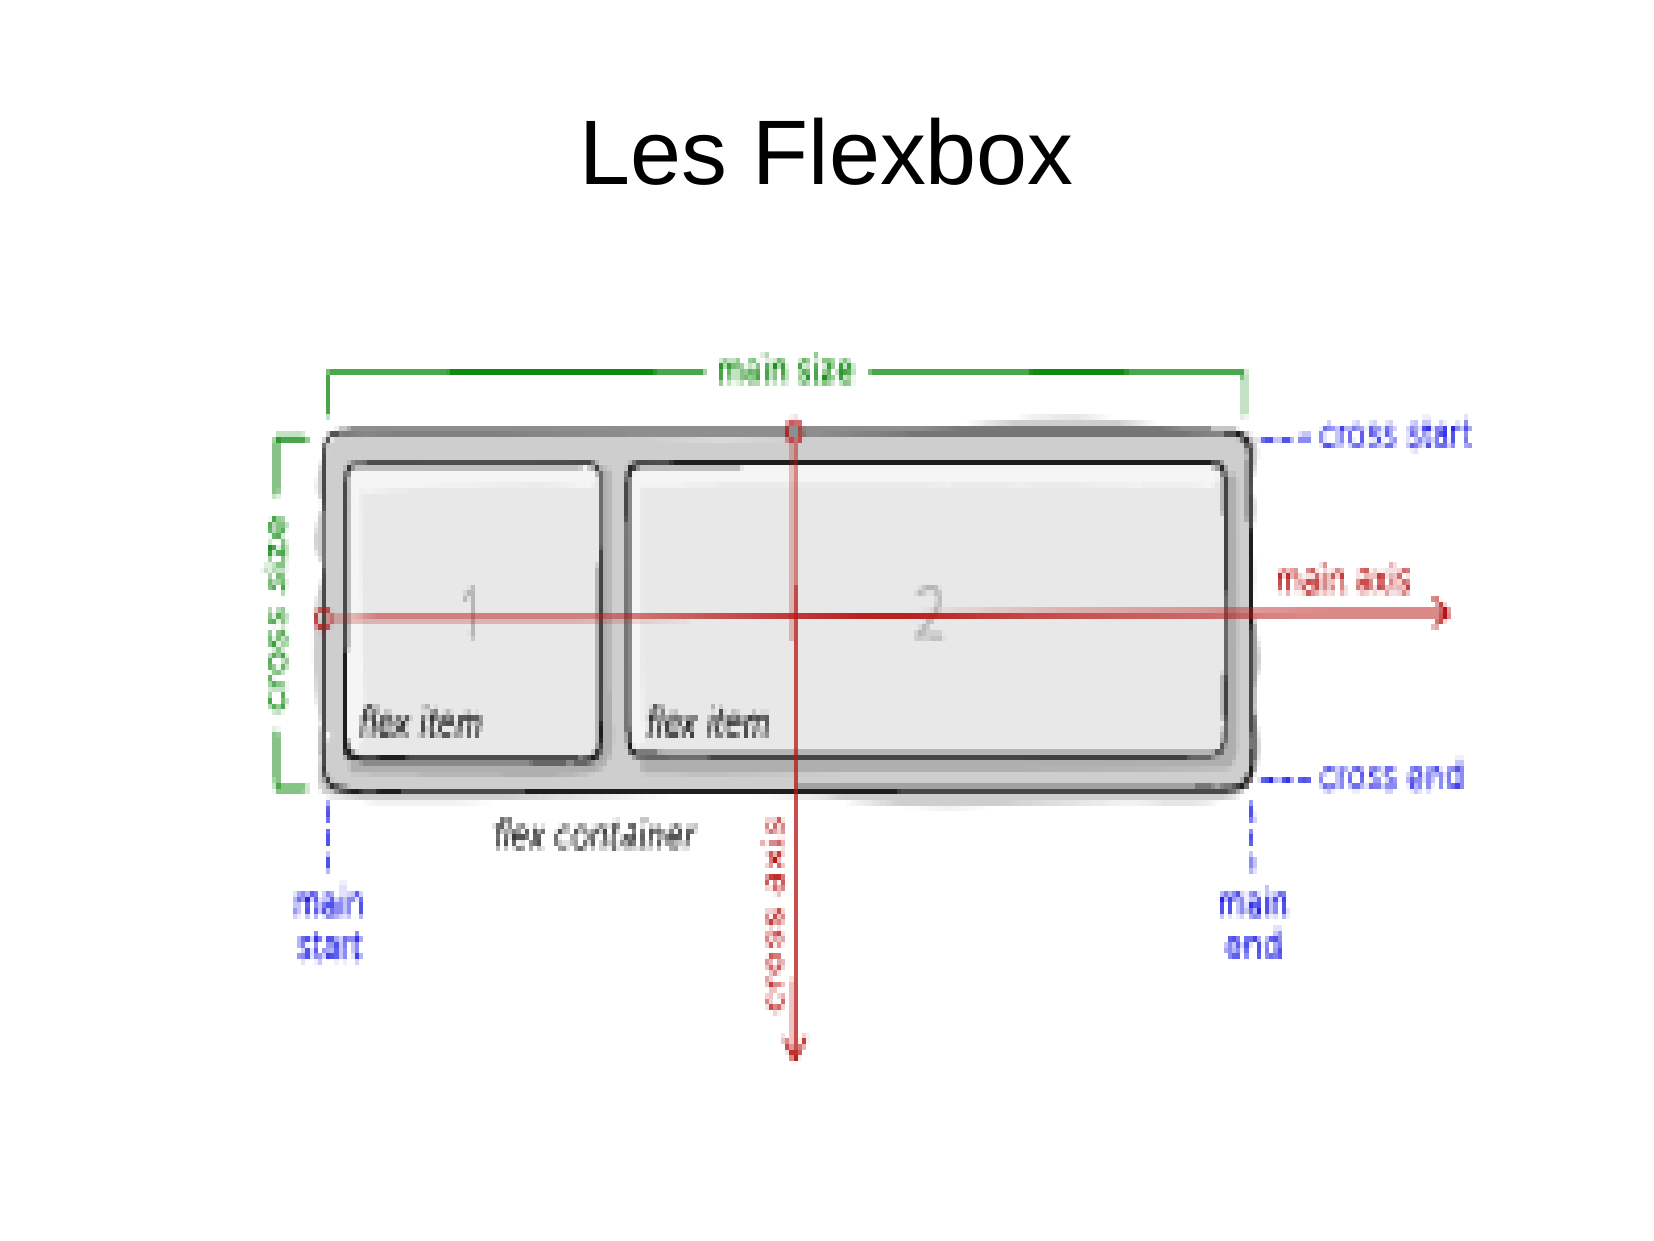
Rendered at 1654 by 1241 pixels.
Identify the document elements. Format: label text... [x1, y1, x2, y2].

subtitle [82, 290, 1571, 1109]
title Les Flexbox [82, 49, 1571, 257]
picture [248, 290, 1489, 1090]
